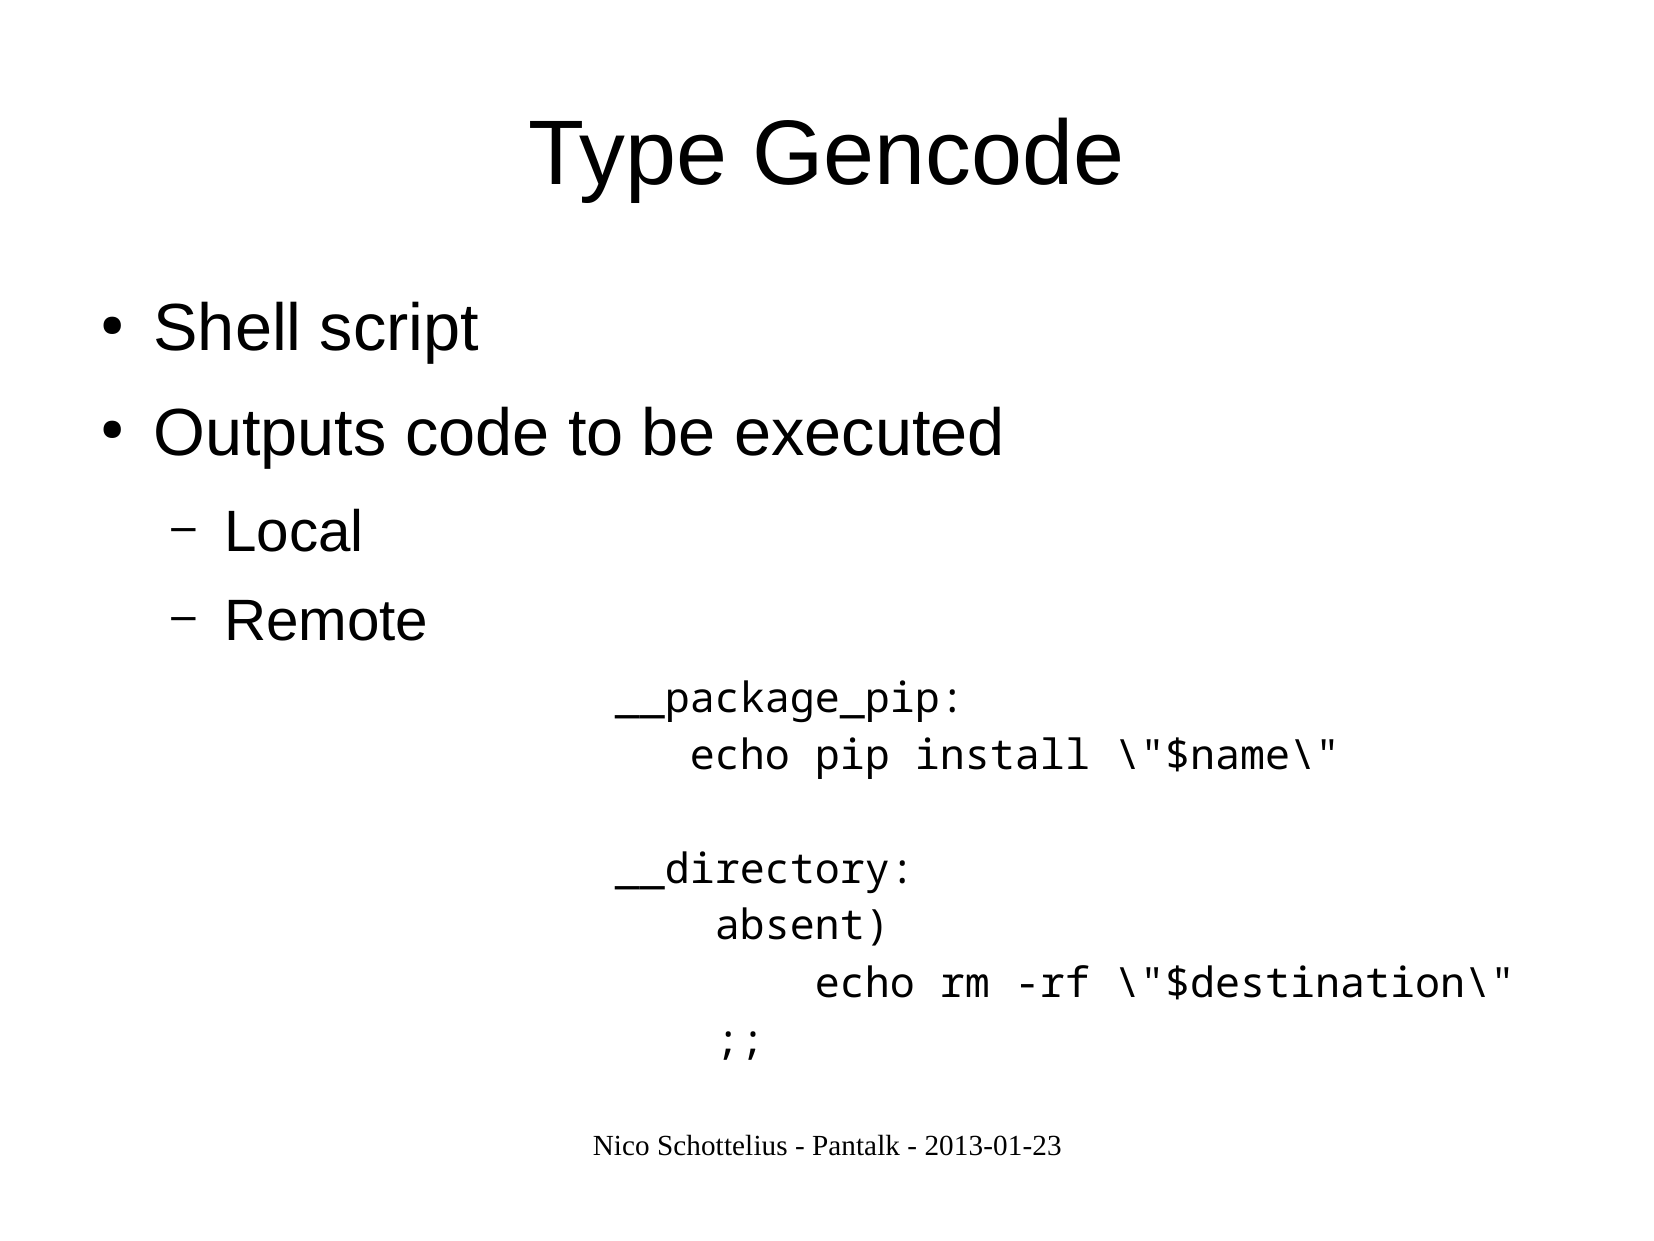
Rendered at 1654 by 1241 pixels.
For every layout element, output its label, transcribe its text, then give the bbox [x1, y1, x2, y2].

text_box __package_pip: echo pip install \"$name\" __directory: absent) echo rm -rf \"$destination\" ;; [600, 660, 1621, 1095]
list Shell script Outputs code to be executed Local Remote [82, 290, 1538, 721]
title Type Gencode [82, 49, 1571, 257]
